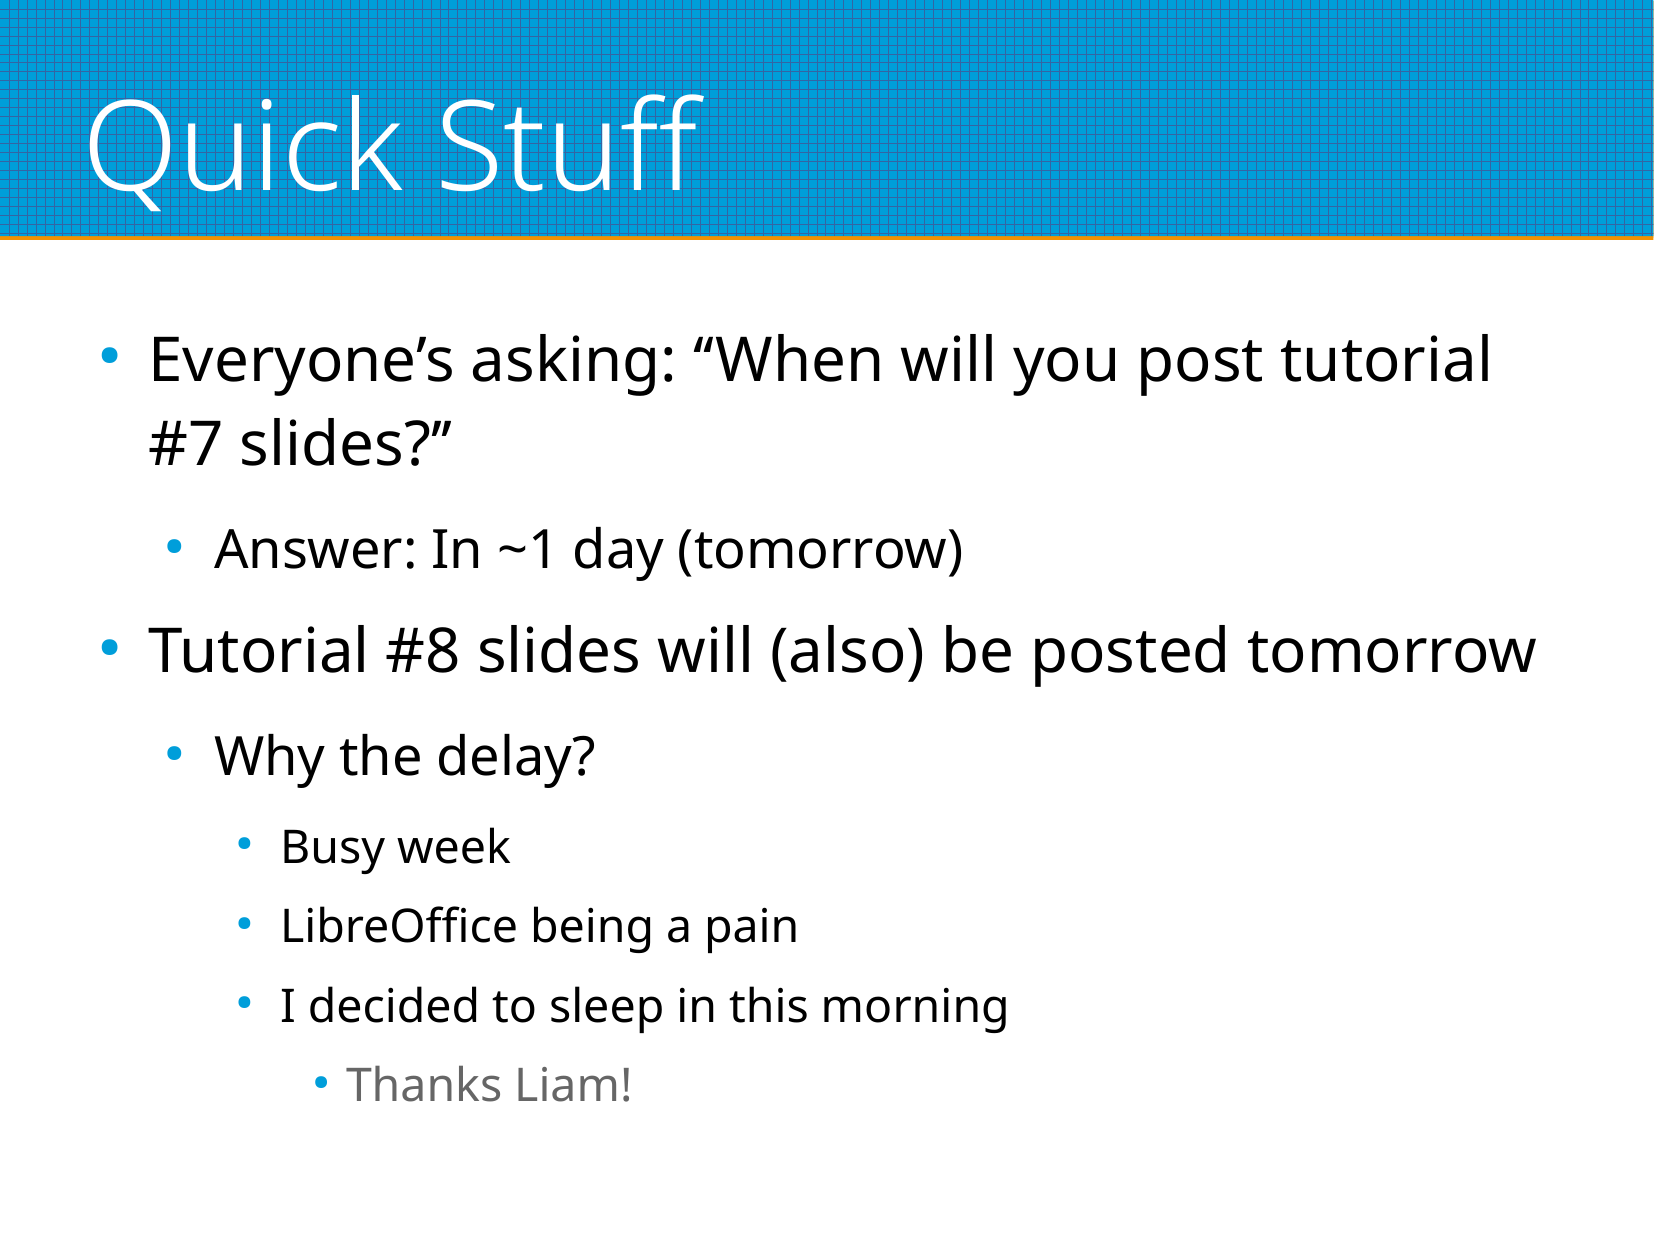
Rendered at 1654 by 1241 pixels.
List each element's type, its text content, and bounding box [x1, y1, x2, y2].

list Everyone’s asking: ‘‘When will you post tutorial #7 slides?’’ Answer: In ~1 day (tomorrow) Tutorial #8 slides will (also) be posted tomorrow Why the delay? Busy week LibreOffice being a pain I decided to sleep in this morning Thanks Liam! [82, 314, 1563, 1152]
title Quick Stuff [82, 19, 1571, 227]
